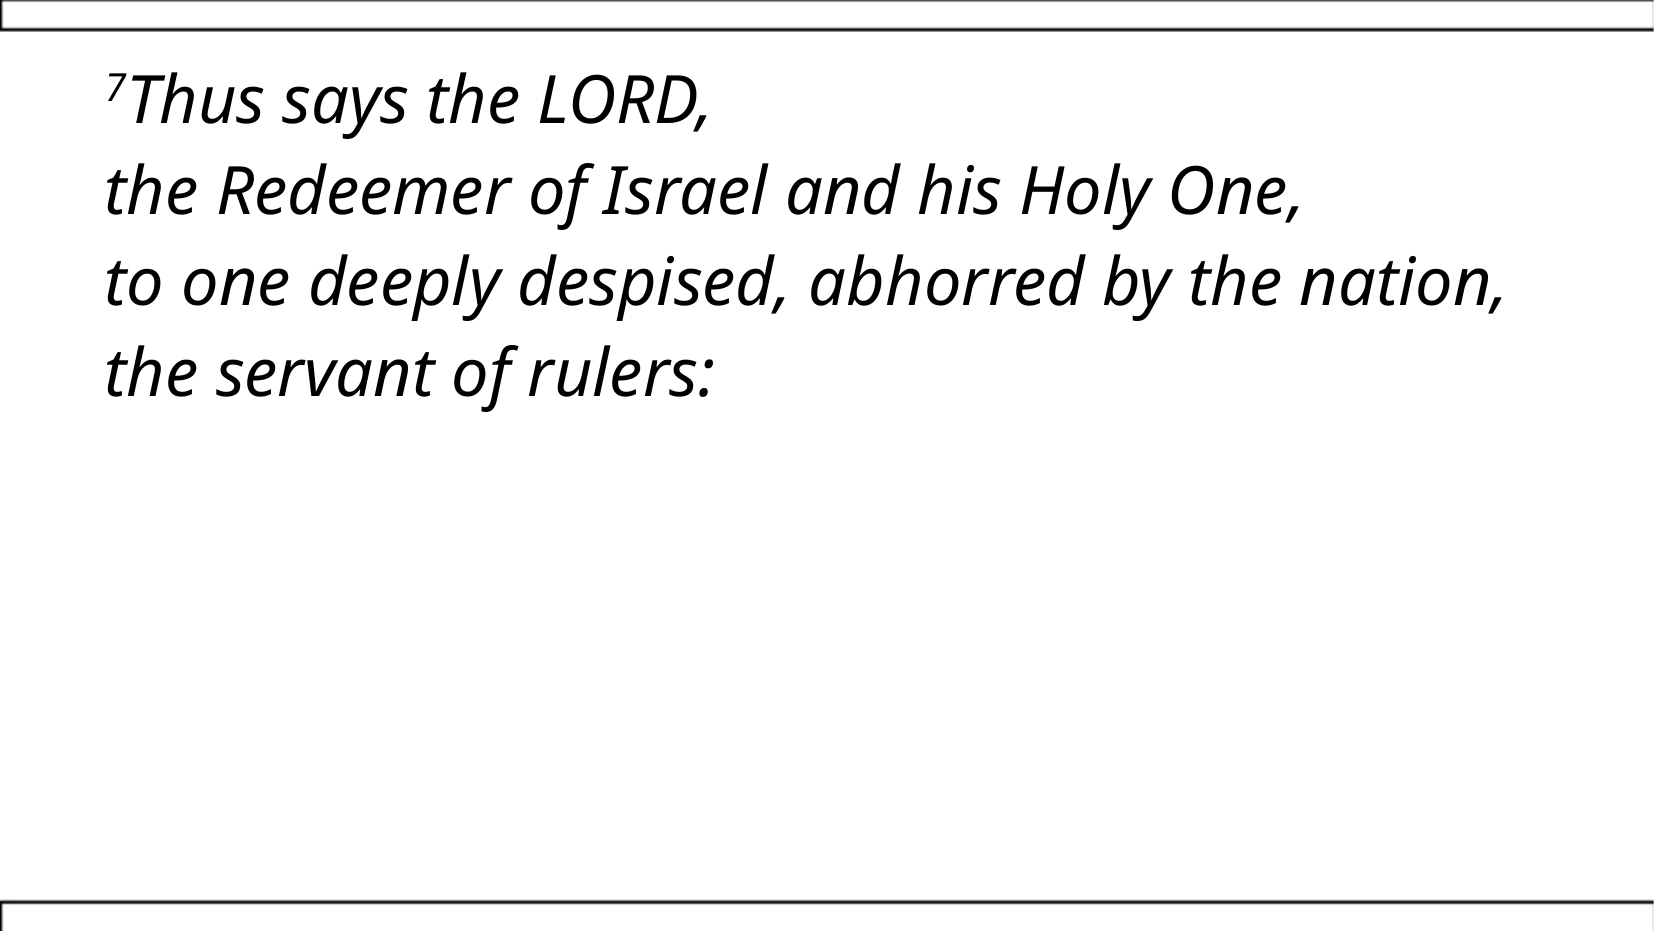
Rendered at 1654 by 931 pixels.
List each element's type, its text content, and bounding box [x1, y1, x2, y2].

text_box 7Thus says the LORD, the Redeemer of Israel and his Holy One, to one deeply despised, abhorred by the nation, the servant of rulers: [90, 45, 1561, 415]
picture [0, 0, 1654, 931]
